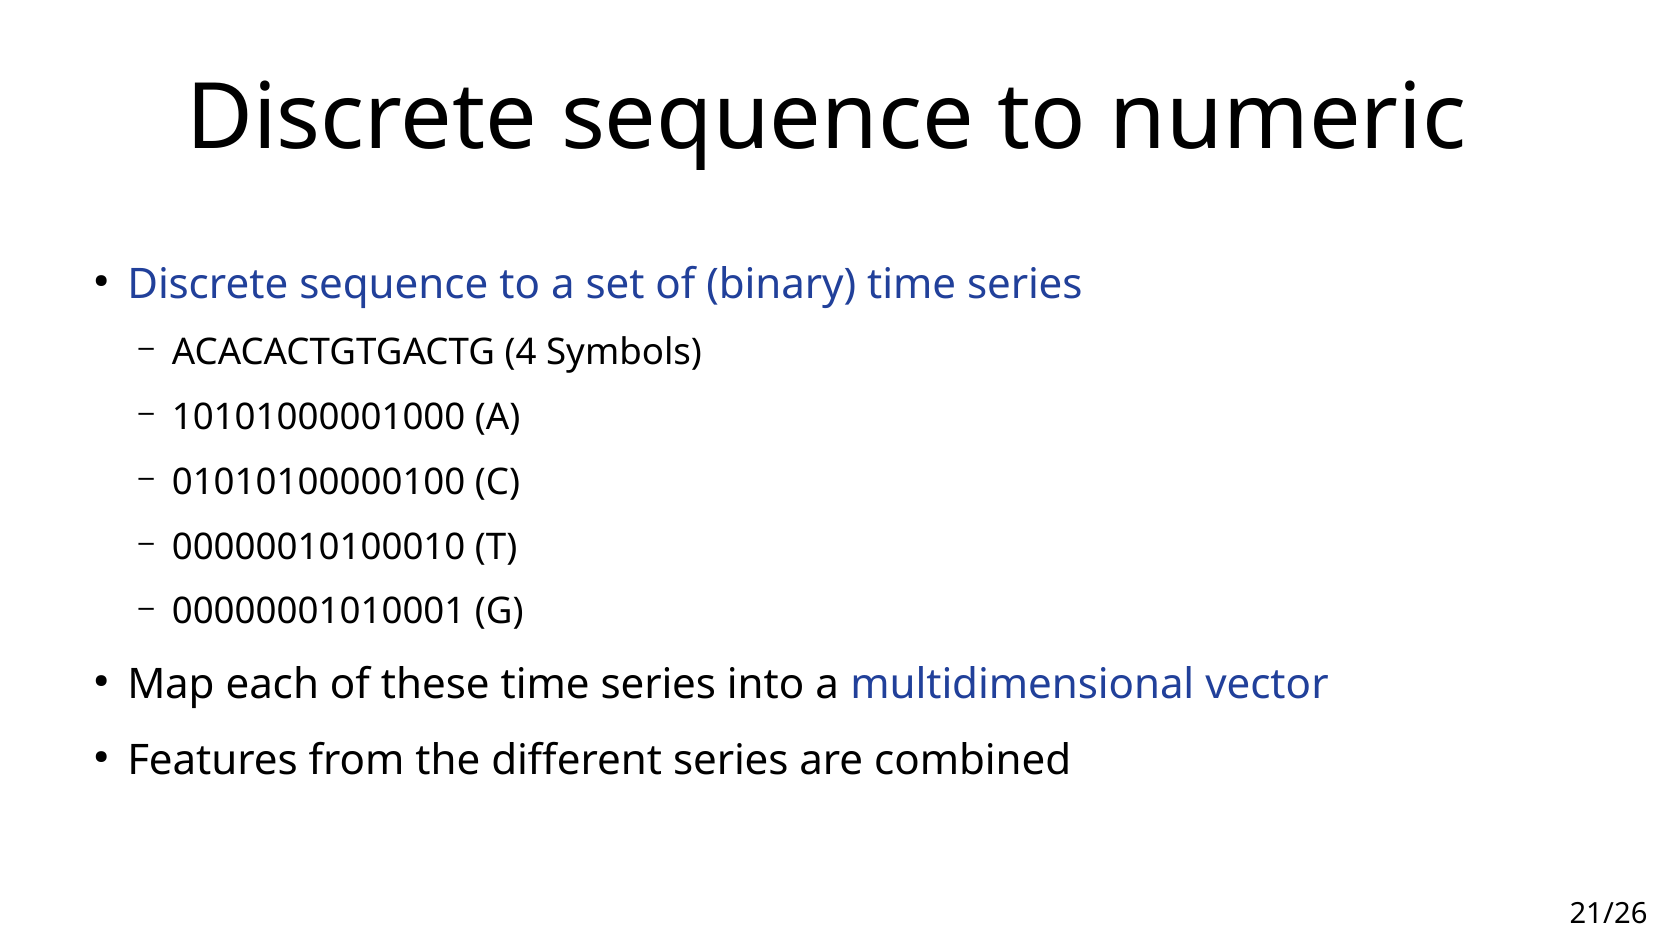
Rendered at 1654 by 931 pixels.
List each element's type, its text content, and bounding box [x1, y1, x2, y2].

list Discrete sequence to a set of (binary) time series ACACACTGTGACTG (4 Symbols) 10101000001000 (A) 01010100000100 (C) 00000010100010 (T) 00000001010001 (G) Map each of these time series into a multidimensional vector Features from the different series are combined [82, 253, 1571, 793]
title Discrete sequence to numeric [82, 1, 1571, 226]
